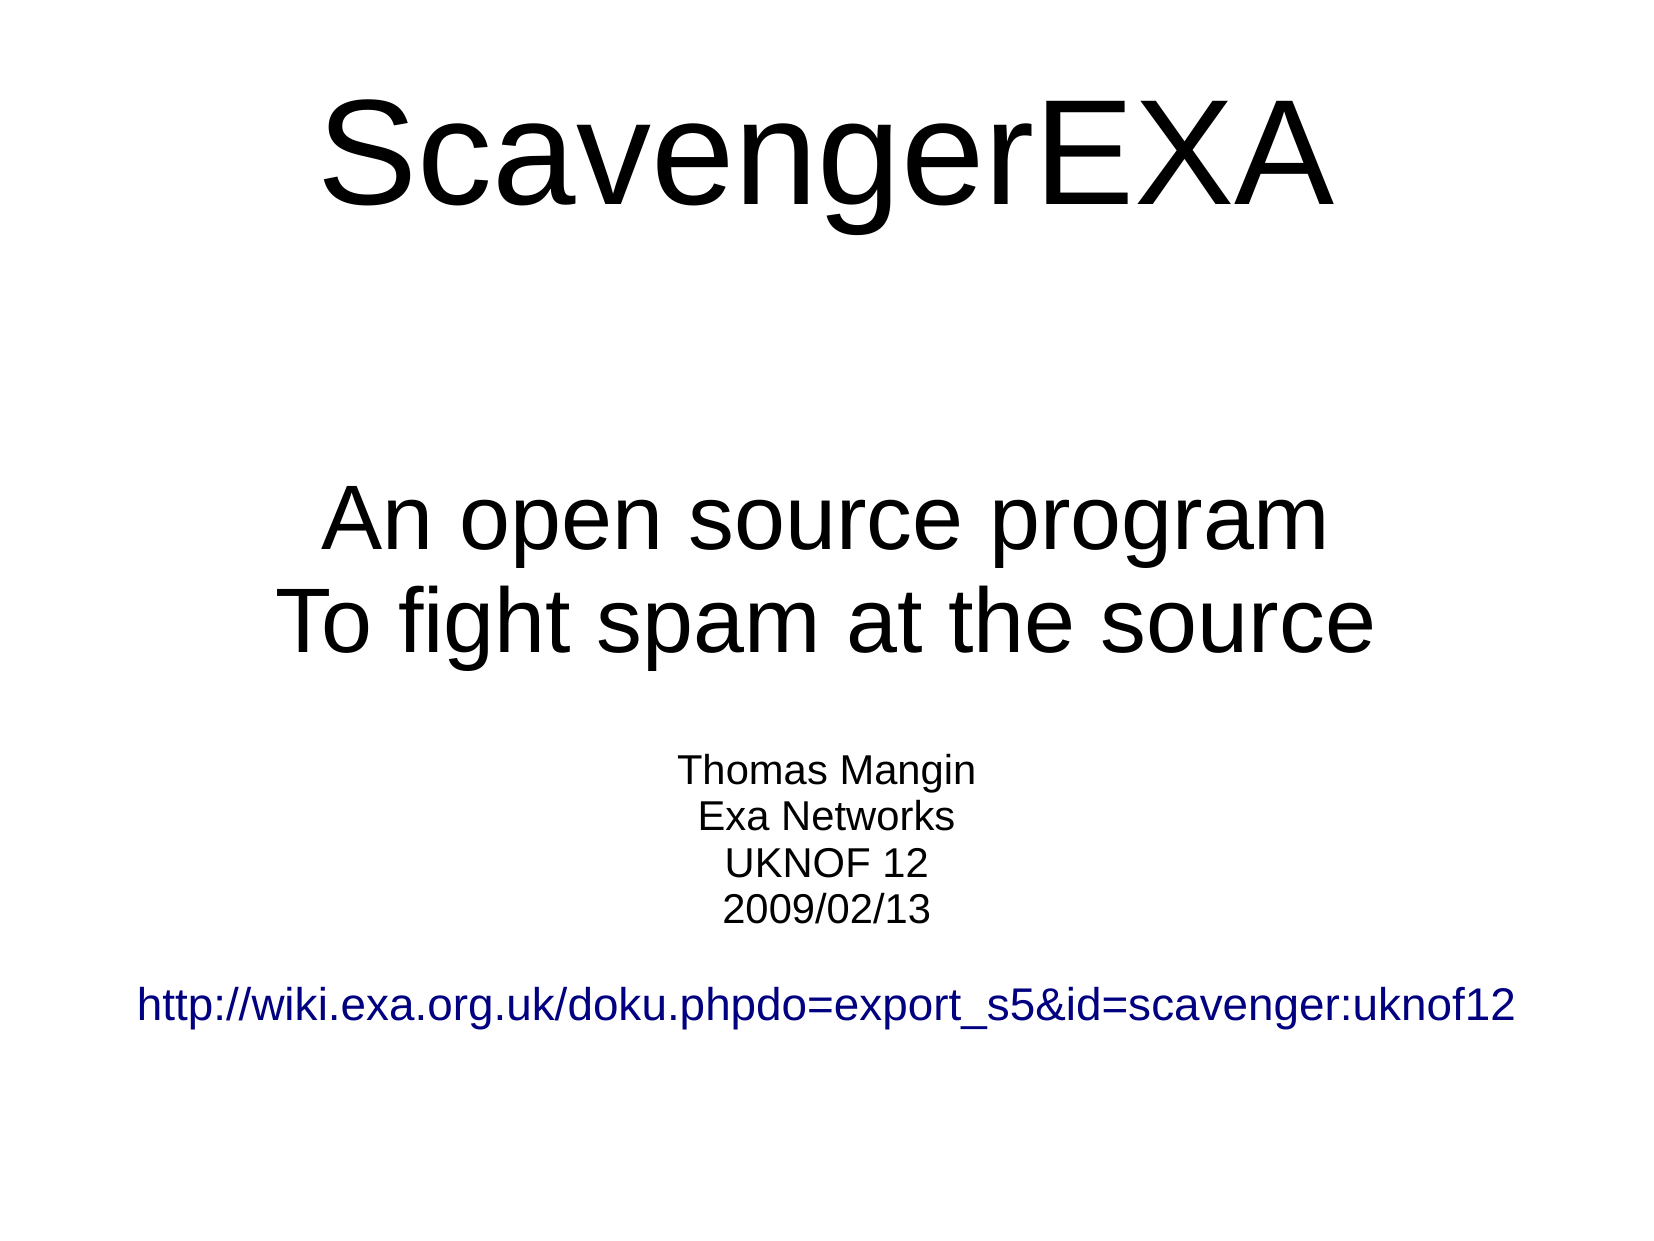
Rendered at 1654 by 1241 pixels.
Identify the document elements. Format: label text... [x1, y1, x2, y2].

subtitle An open source program To fight spam at the source Thomas Mangin Exa Networks UKNOF 12 2009/02/13 http://wiki.exa.org.uk/doku.phpdo=export_s5&id=scavenger:uknof12 [82, 297, 1571, 1102]
title ScavengerEXA [82, 56, 1571, 250]
